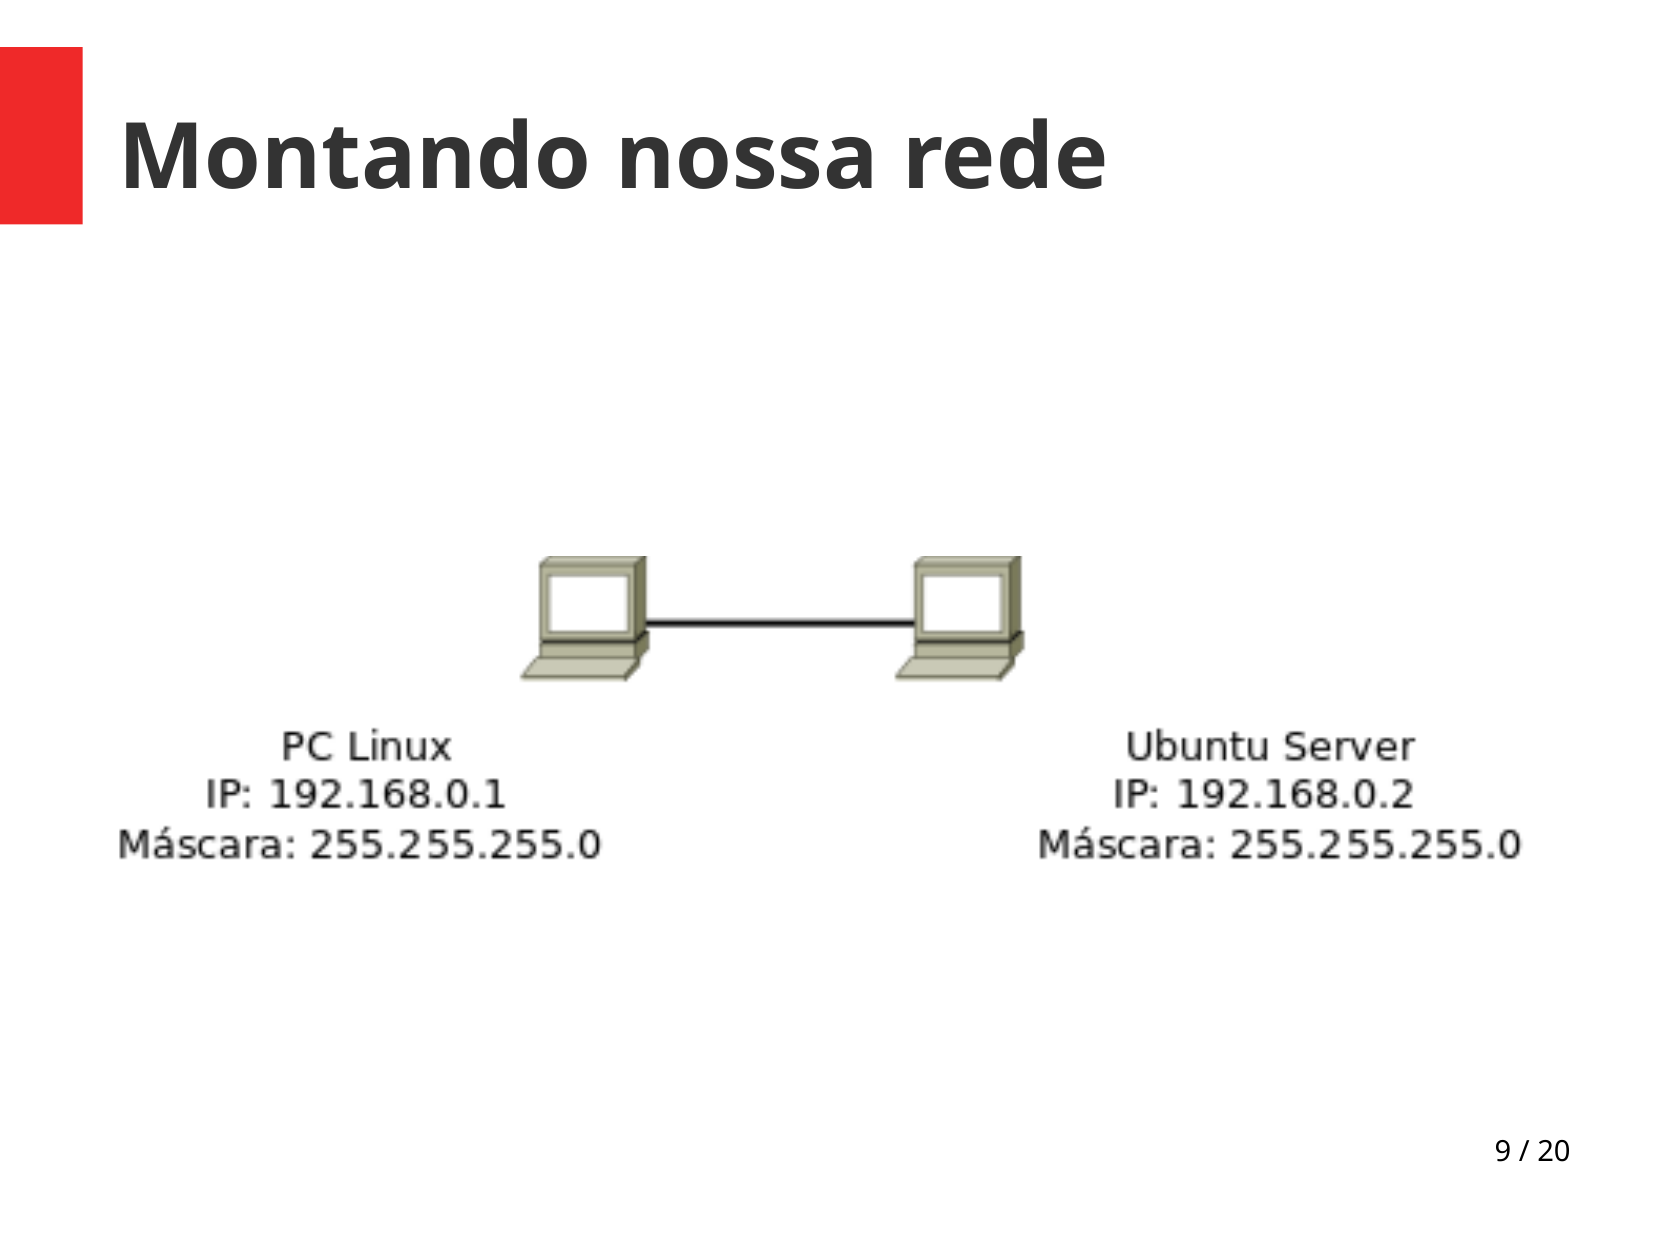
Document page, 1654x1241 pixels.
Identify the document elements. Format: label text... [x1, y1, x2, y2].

picture [118, 556, 1536, 872]
title Montando nossa rede [118, 49, 1571, 257]
